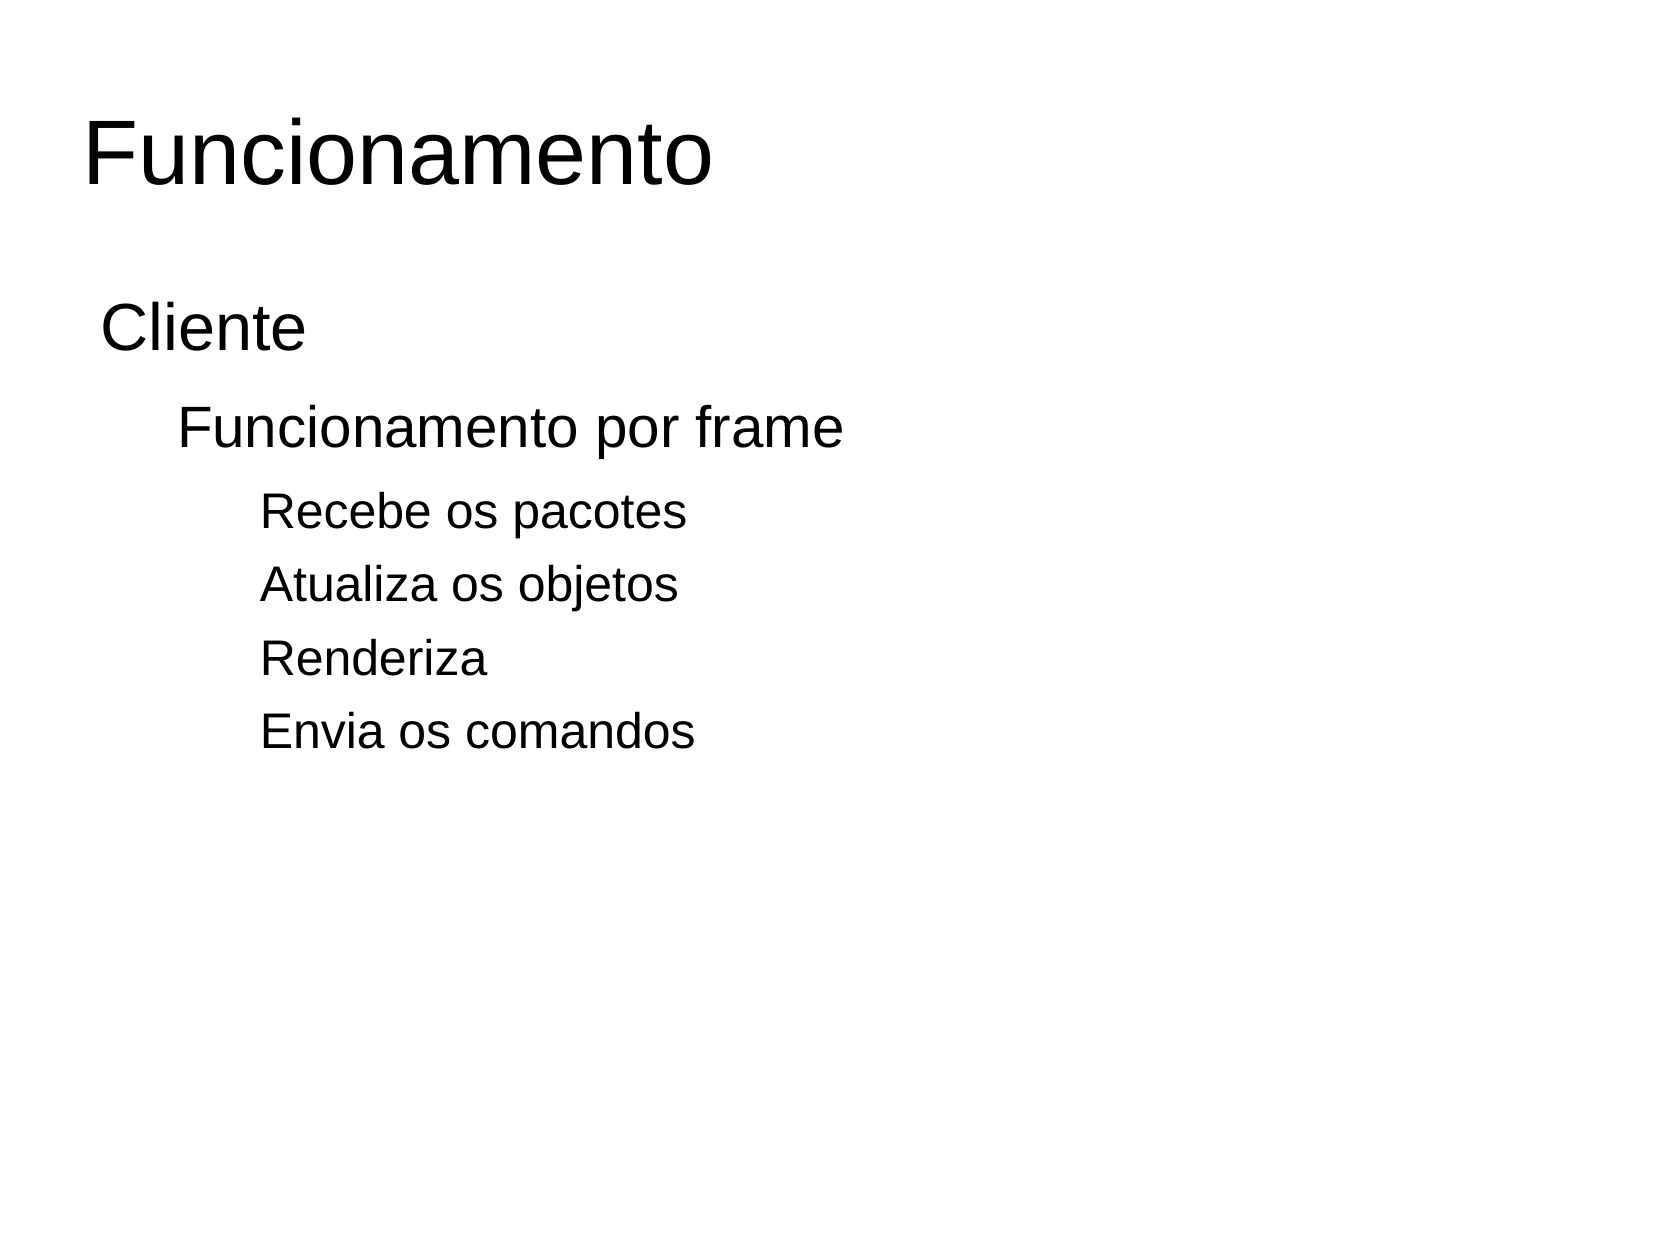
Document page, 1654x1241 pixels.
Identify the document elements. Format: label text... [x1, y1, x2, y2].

list Cliente Funcionamento por frame Recebe os pacotes Atualiza os objetos Renderiza Envia os comandos [82, 290, 1571, 1109]
title Funcionamento [82, 49, 1571, 257]
